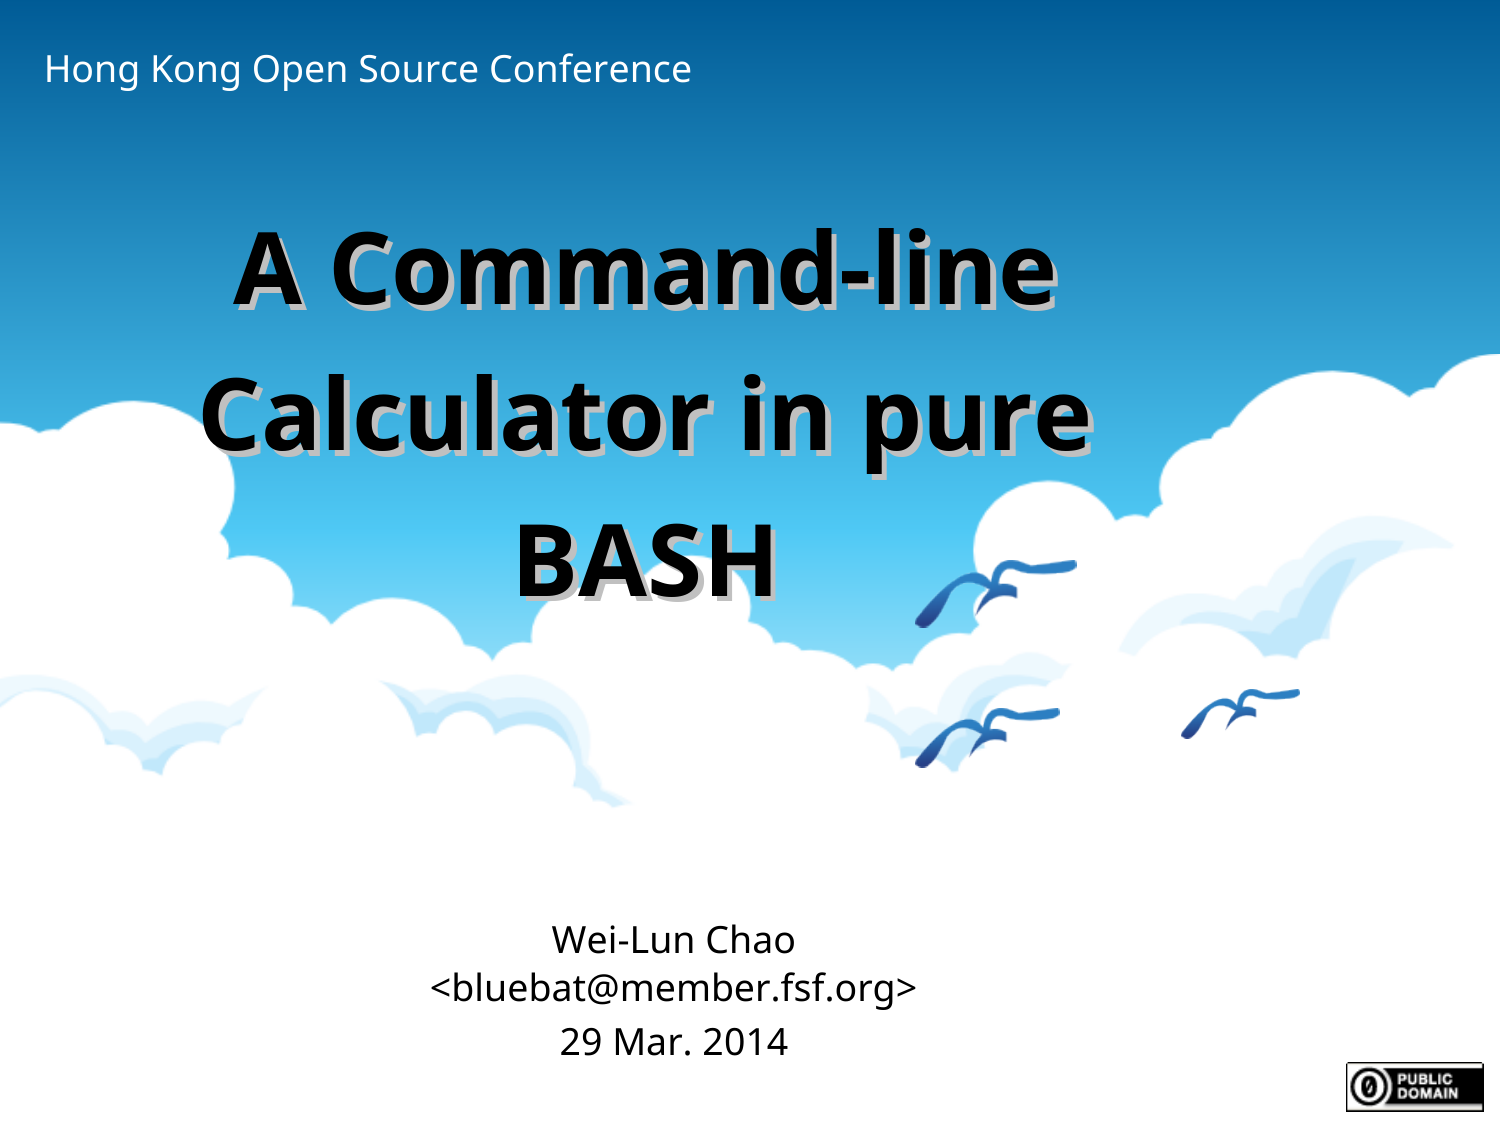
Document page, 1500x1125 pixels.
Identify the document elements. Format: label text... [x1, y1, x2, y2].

text_box Wei-Lun Chao <bluebat@member.fsf.org> 29 Mar. 2014 [338, 907, 1162, 1028]
title A Command-line Calculator in pure BASH [183, 292, 1317, 522]
text_box Hong Kong Open Source Conference [29, 35, 1192, 102]
picture [0, 354, 1500, 1125]
